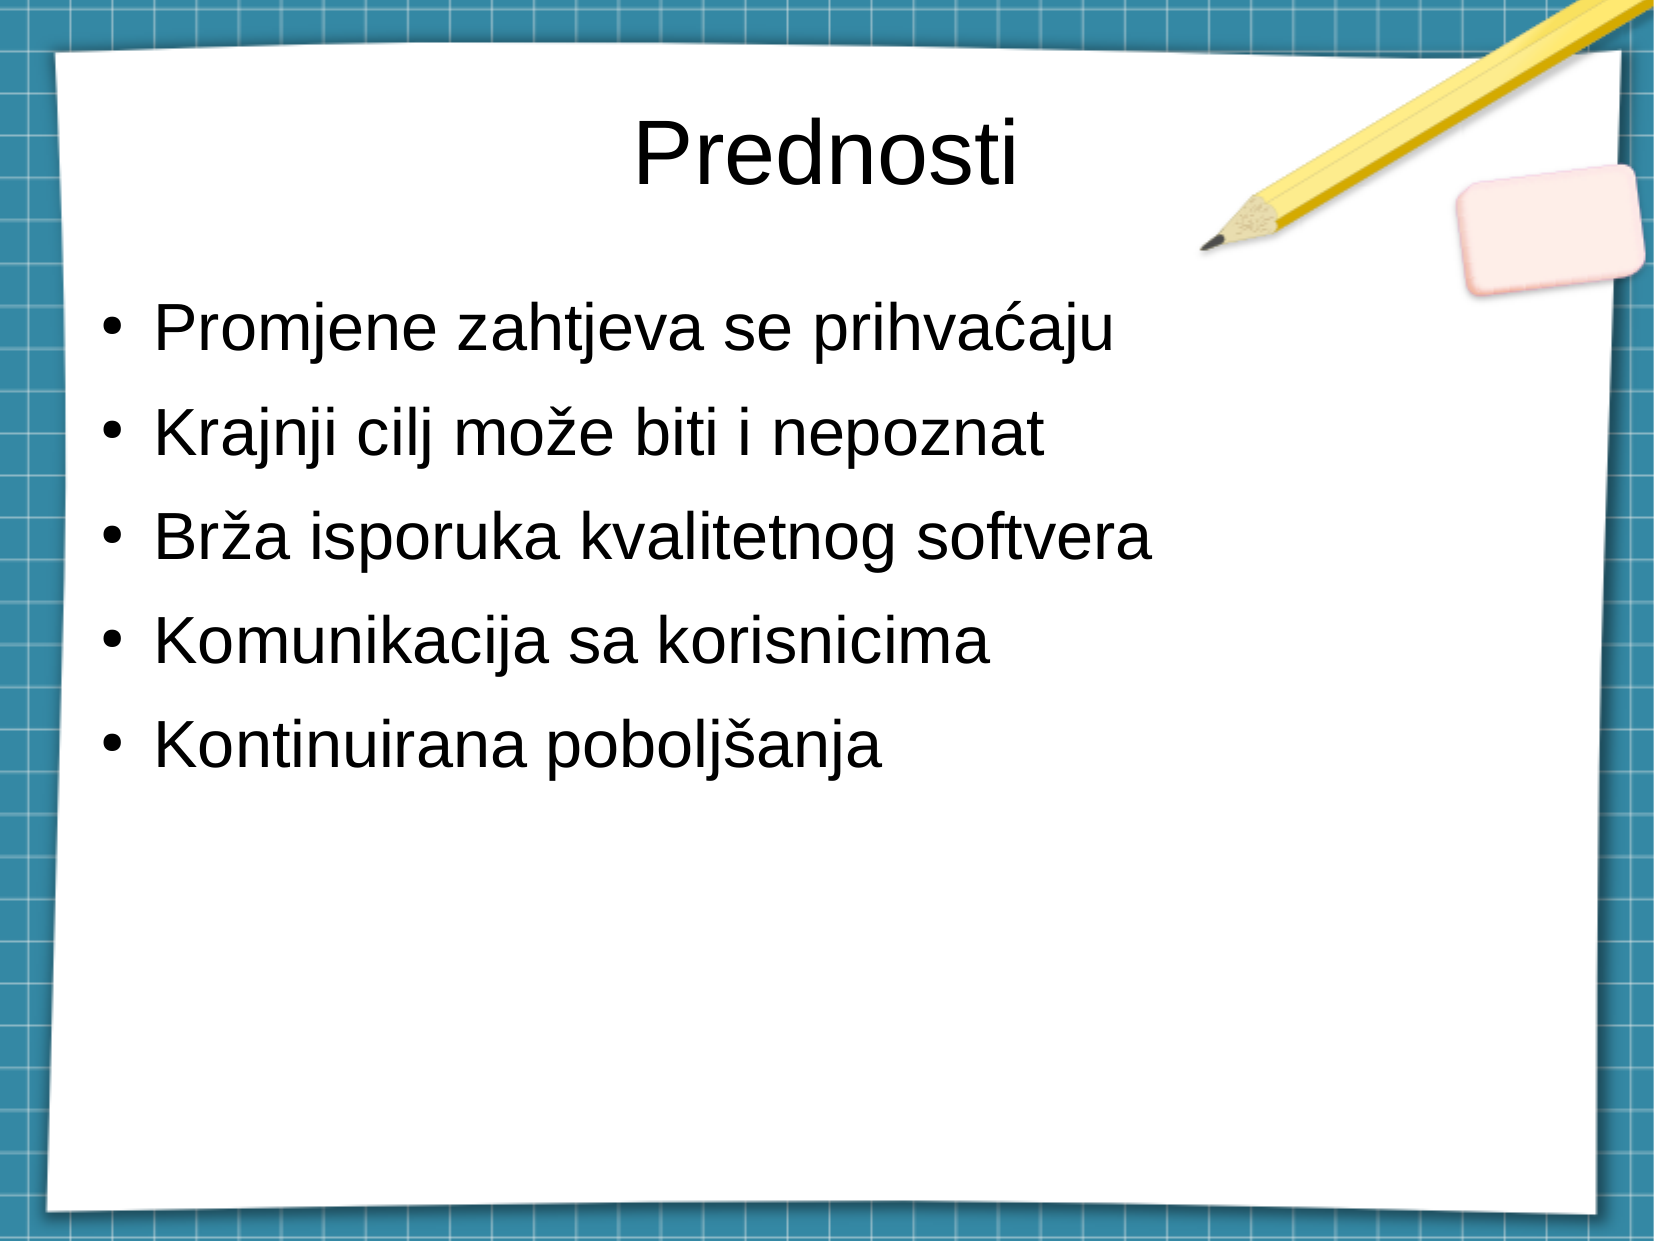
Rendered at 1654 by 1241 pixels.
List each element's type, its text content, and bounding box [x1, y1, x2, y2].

list Promjene zahtjeva se prihvaćaju Krajnji cilj može biti i nepoznat Brža isporuka kvalitetnog softvera Komunikacija sa korisnicima Kontinuirana poboljšanja [82, 290, 1571, 1010]
title Prednosti [82, 49, 1571, 257]
picture [0, 0, 1654, 1241]
